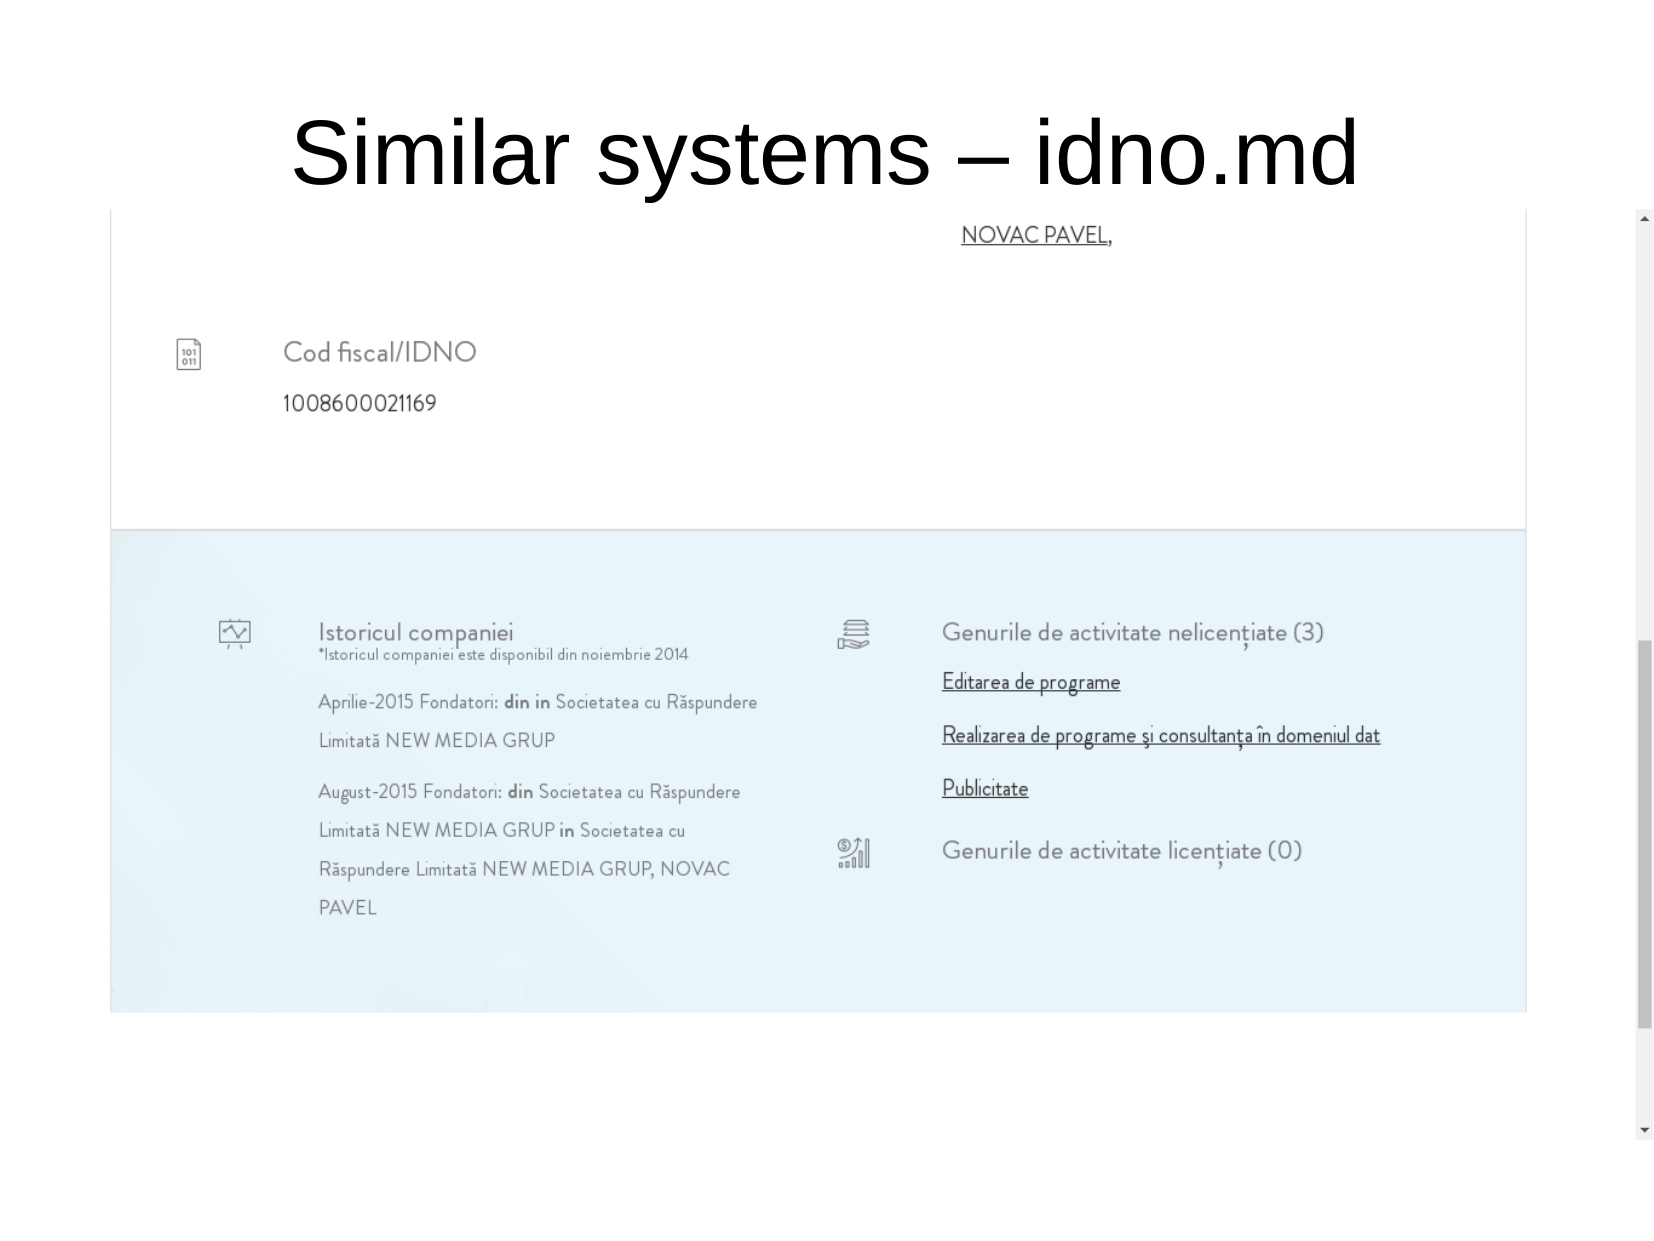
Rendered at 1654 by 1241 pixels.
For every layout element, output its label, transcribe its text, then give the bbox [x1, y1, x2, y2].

title Similar systems – idno.md [82, 49, 1571, 209]
picture [0, 209, 1654, 1140]
